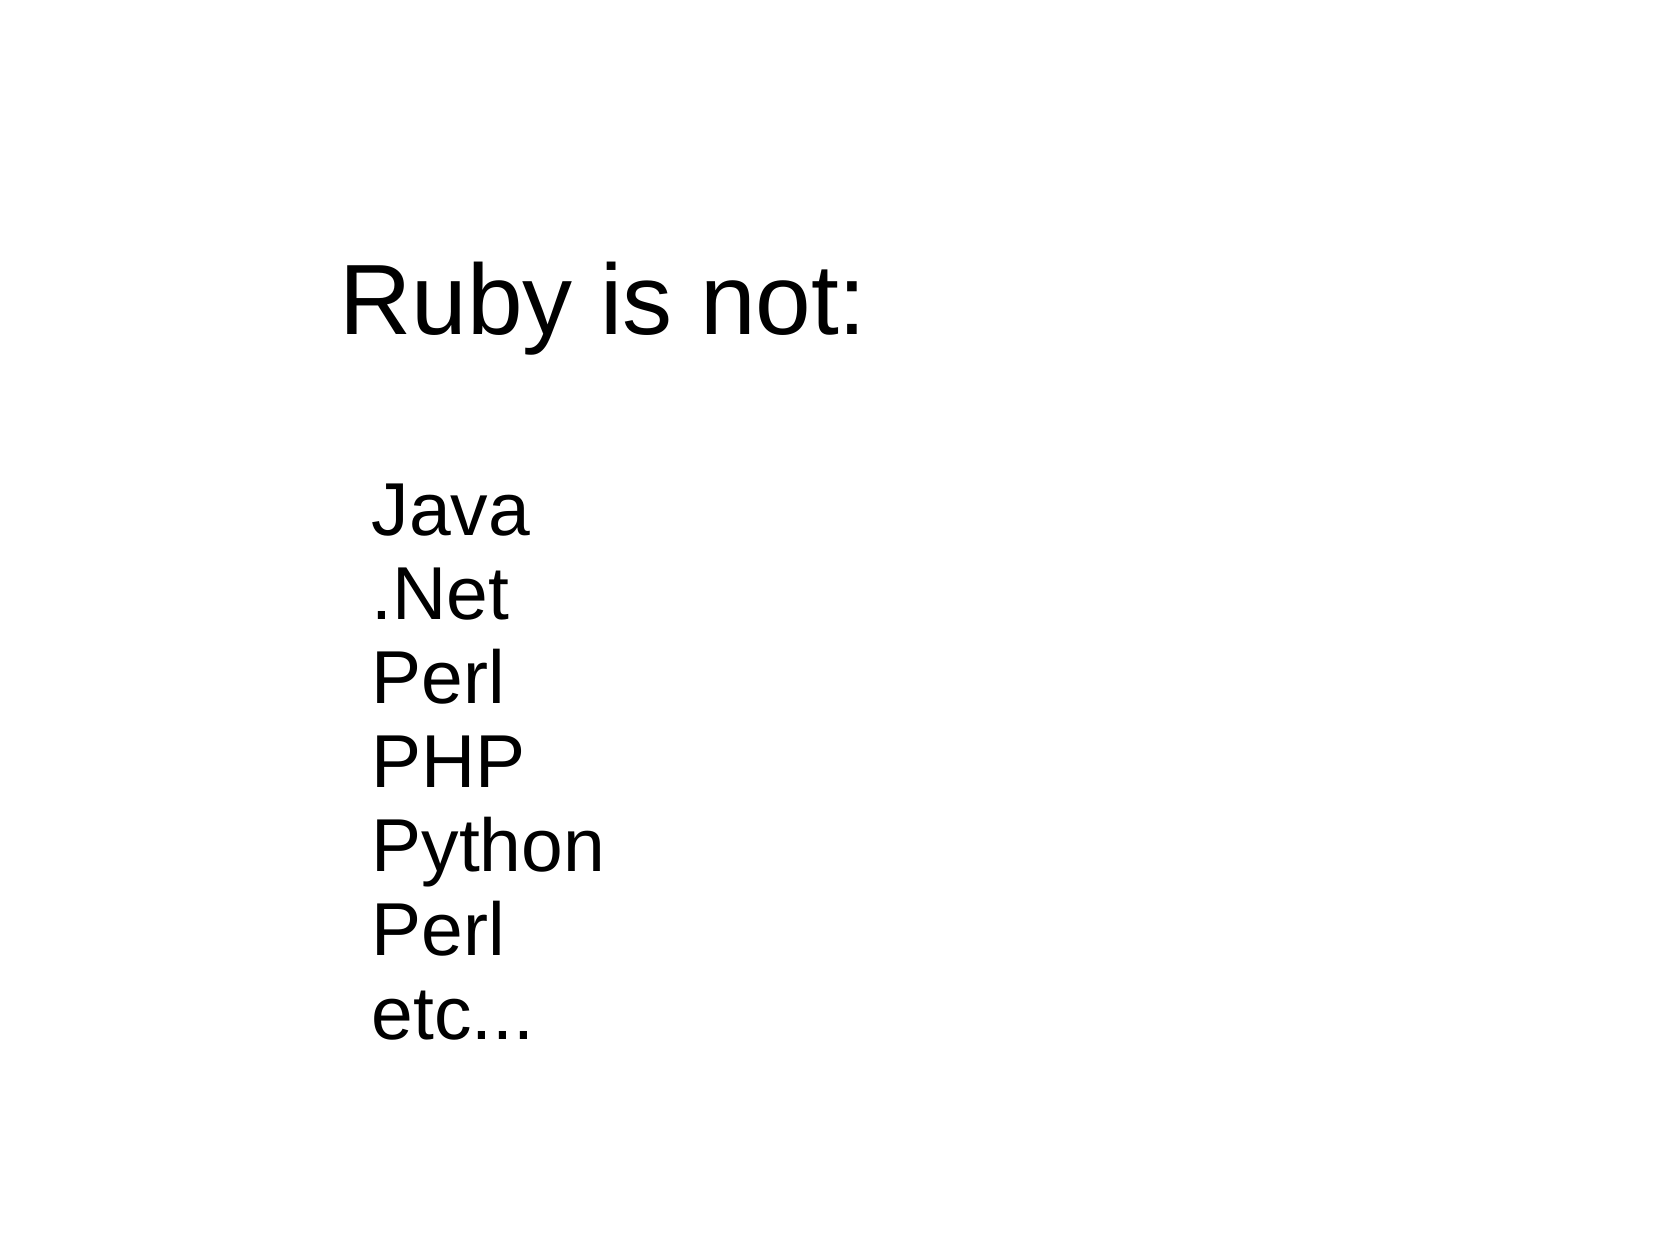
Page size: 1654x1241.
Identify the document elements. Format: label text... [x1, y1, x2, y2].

text_box Ruby is not: [324, 236, 1025, 363]
text_box Java .Net Perl PHP Python Perl etc... [356, 460, 621, 1063]
